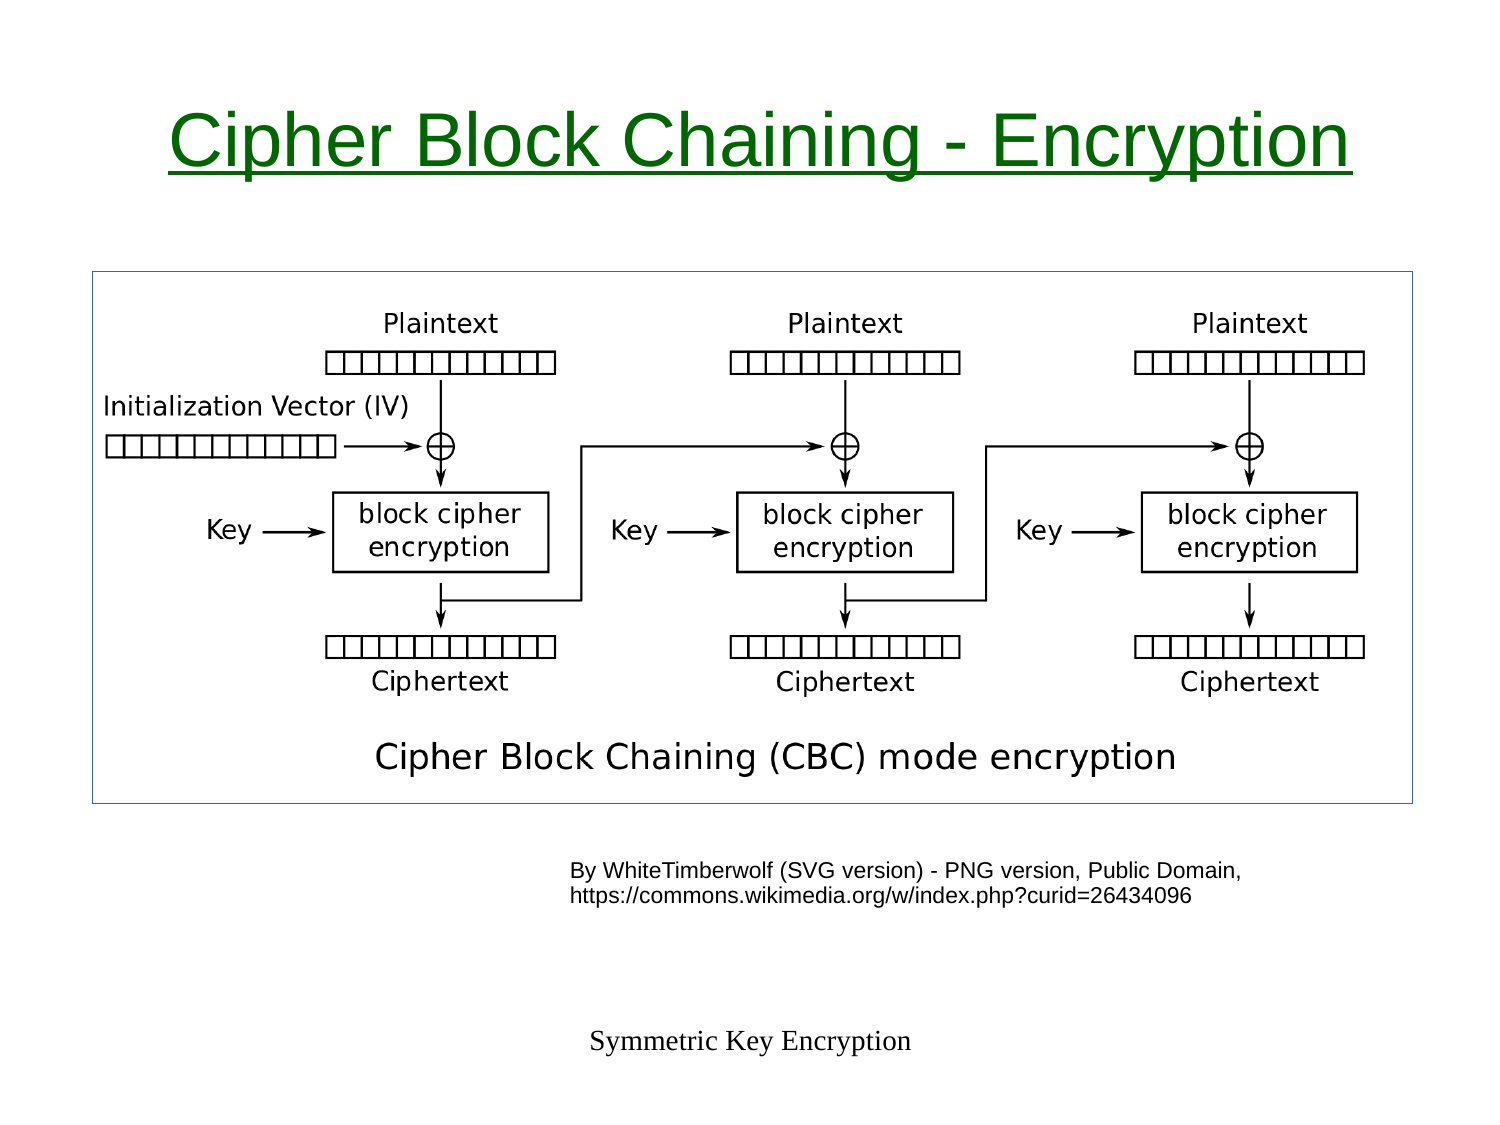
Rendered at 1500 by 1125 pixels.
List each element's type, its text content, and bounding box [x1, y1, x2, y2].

picture [92, 271, 1413, 804]
title Cipher Block Chaining - Encryption [75, 44, 1447, 236]
text_box By WhiteTimberwolf (SVG version) - PNG version, Public Domain, https://commons.wikimedia.org/w/index.php?curid=26434096 [555, 850, 1406, 922]
